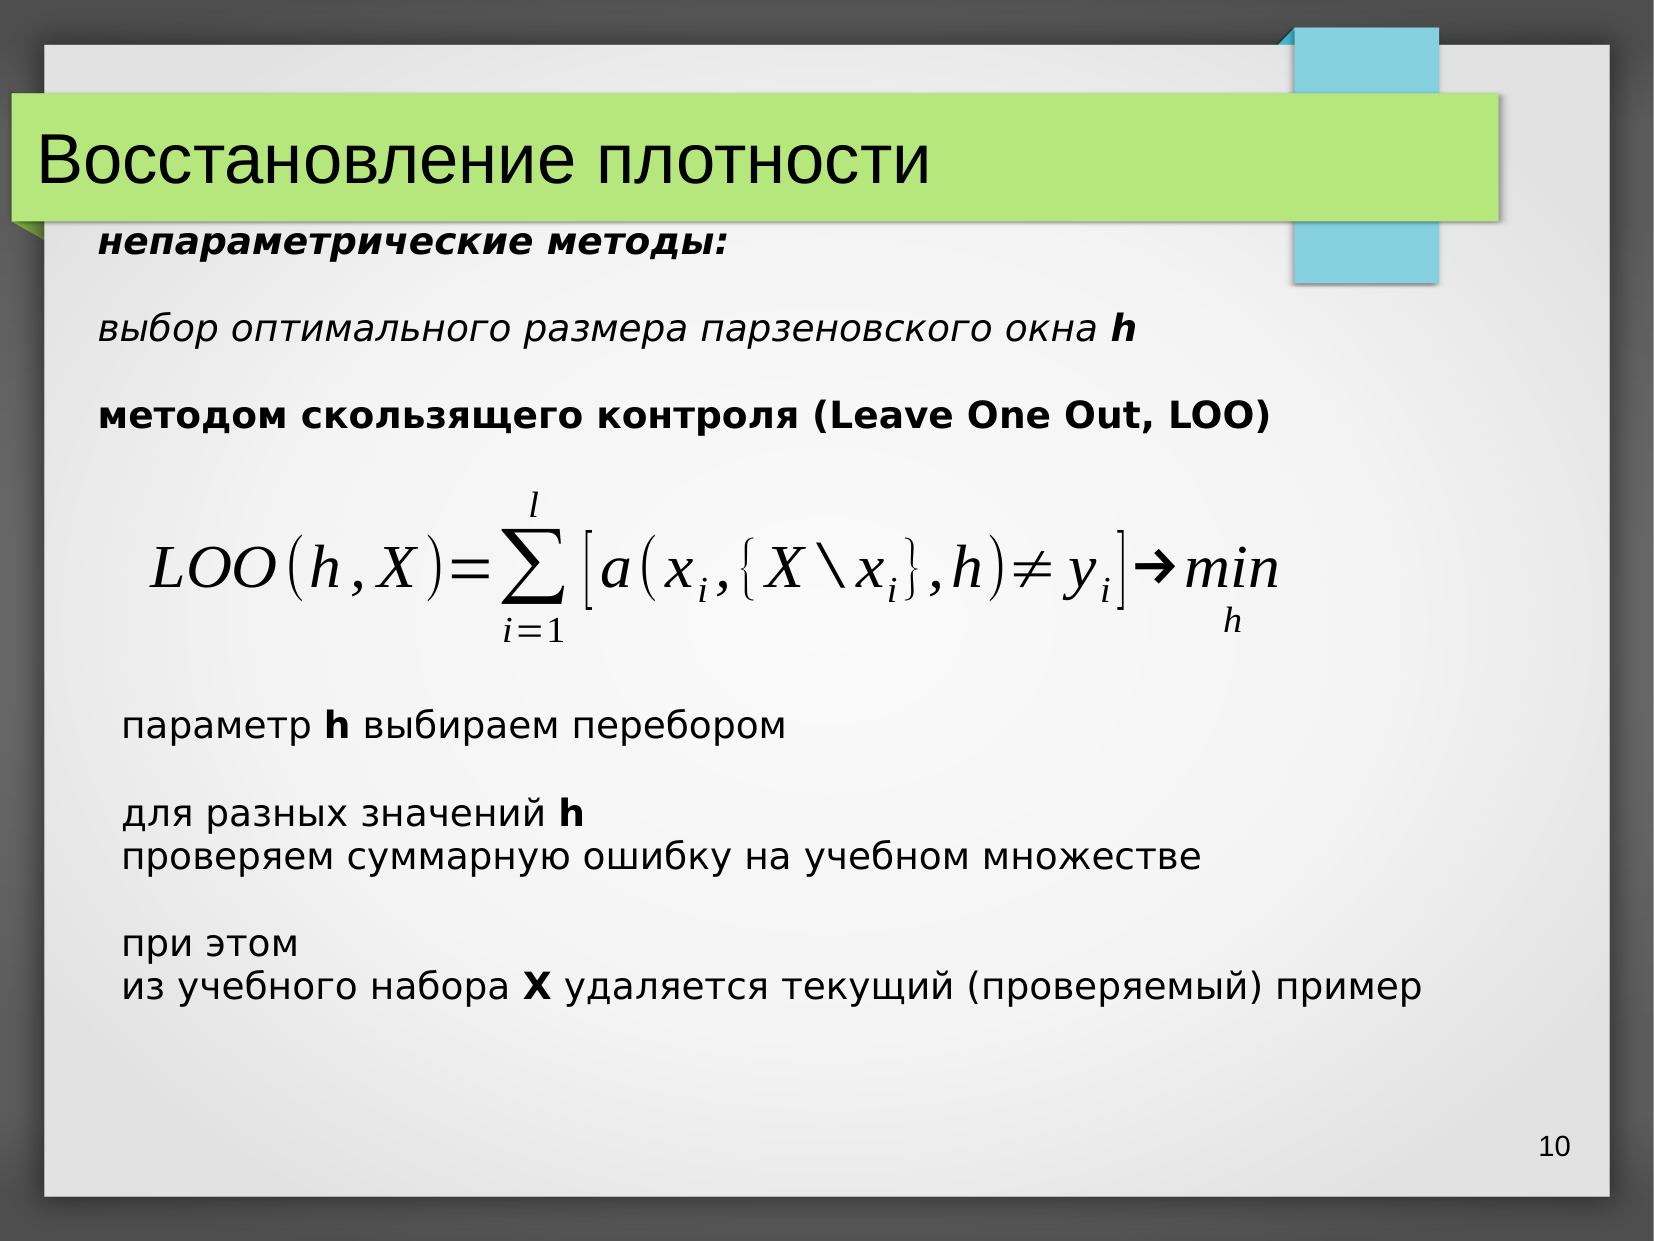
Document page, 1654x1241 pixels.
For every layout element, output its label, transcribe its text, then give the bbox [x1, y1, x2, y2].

text_box непараметрические методы: выбор оптимального размера парзеновского окна h методом скользящего контроля (Leave One Out, LOO) [82, 212, 1335, 449]
title Восстановление плотности [35, 118, 1489, 200]
text_box параметр h выбираем перебором для разных значений h проверяем суммарную ошибку на учебном множестве при этом из учебного набора Х удаляется текущий (проверяемый) пример [106, 696, 1560, 1017]
chart [140, 484, 1288, 650]
picture [0, 0, 1654, 1241]
